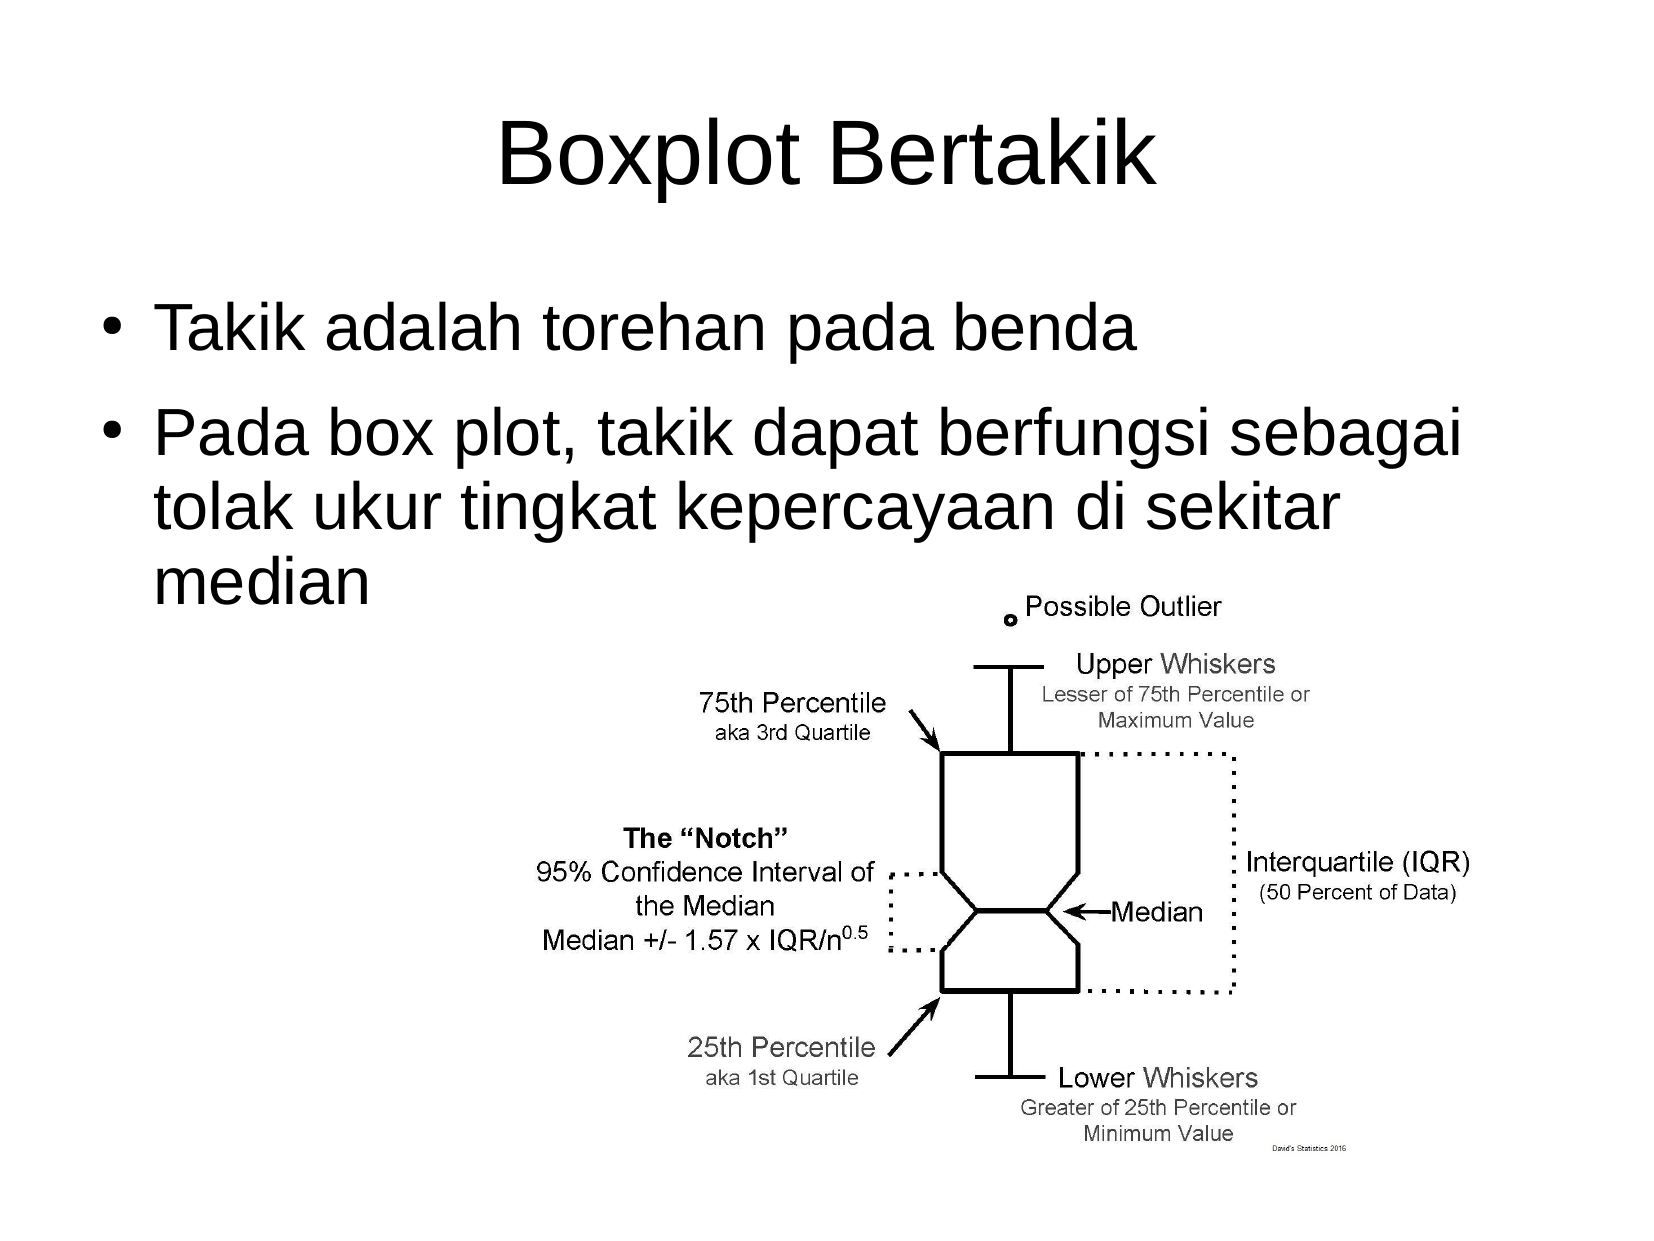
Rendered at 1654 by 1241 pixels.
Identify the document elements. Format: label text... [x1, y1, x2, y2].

list Takik adalah torehan pada benda Pada box plot, takik dapat berfungsi sebagai tolak ukur tingkat kepercayaan di sekitar median [82, 290, 1571, 1010]
picture [480, 561, 1512, 1171]
title Boxplot Bertakik [82, 49, 1571, 257]
